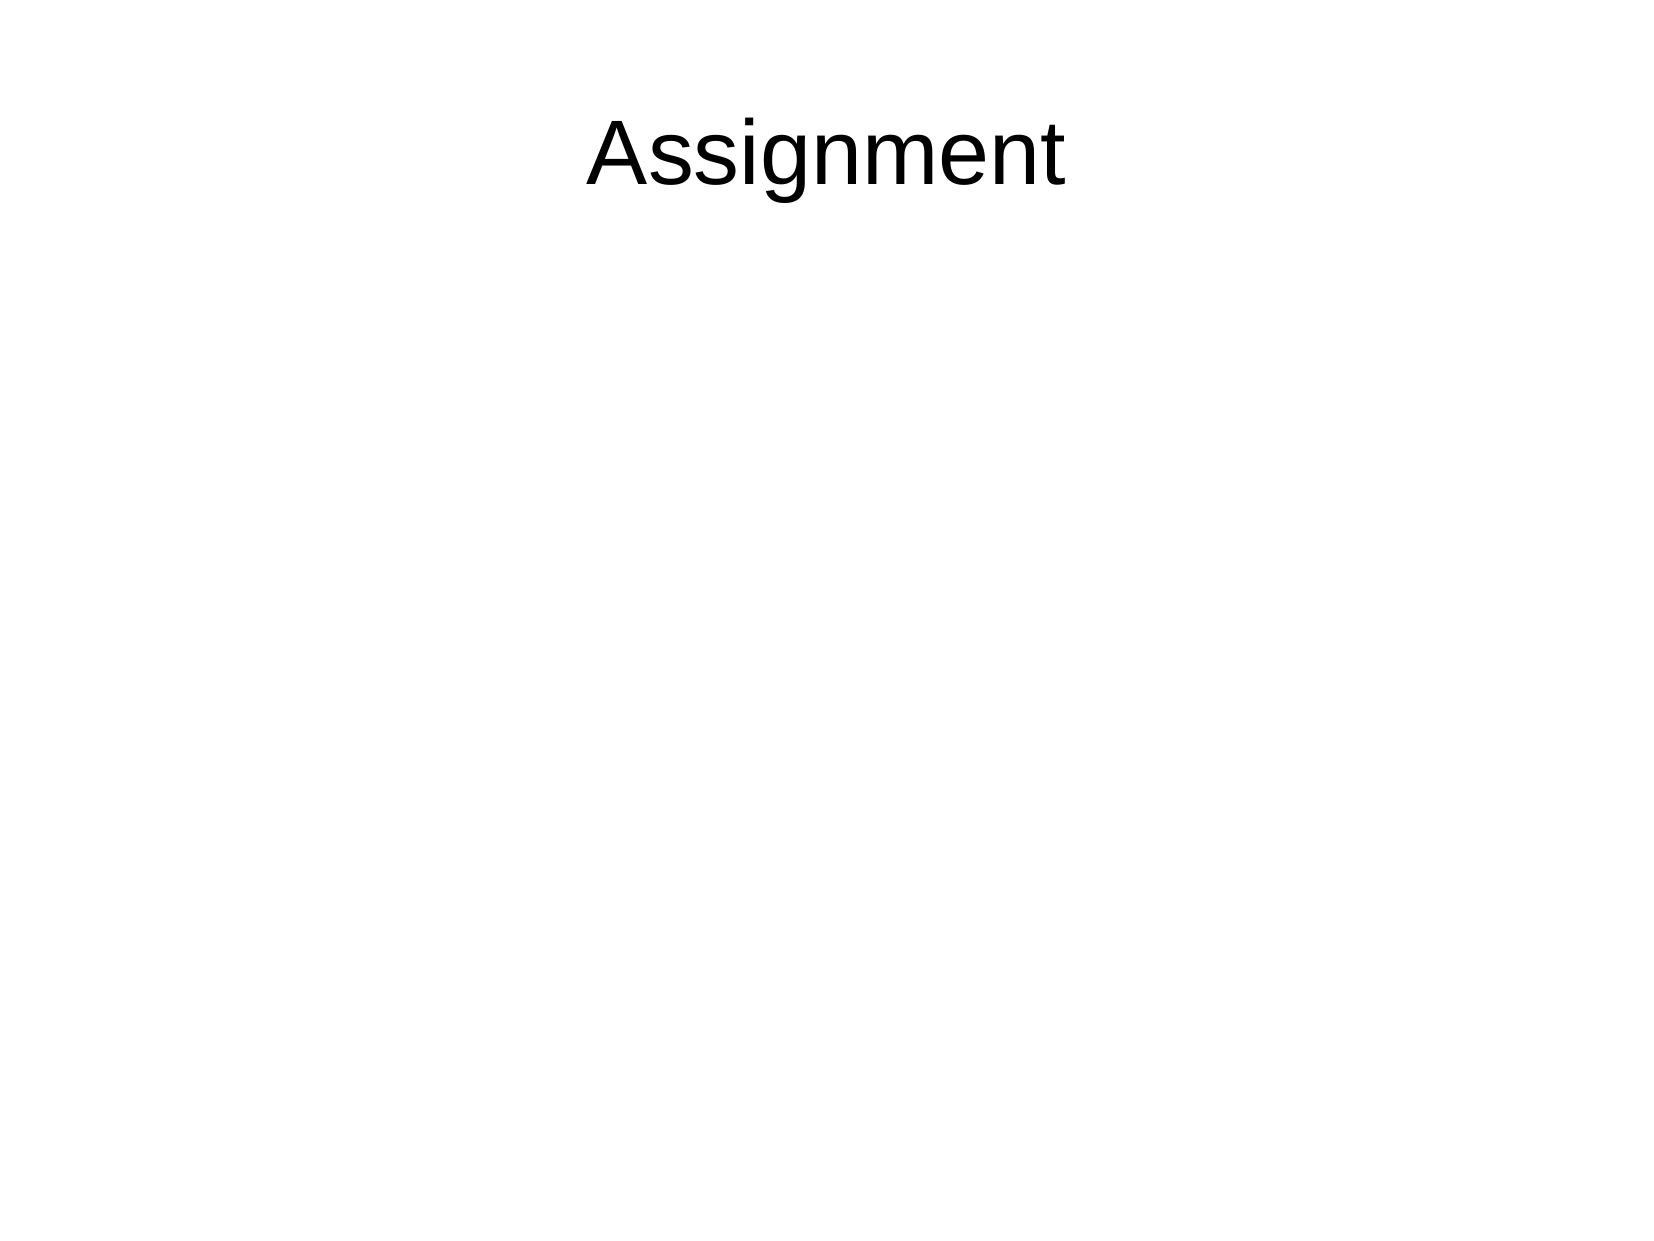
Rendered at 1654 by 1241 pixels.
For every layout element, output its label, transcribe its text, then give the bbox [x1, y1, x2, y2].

title Assignment [82, 49, 1571, 257]
